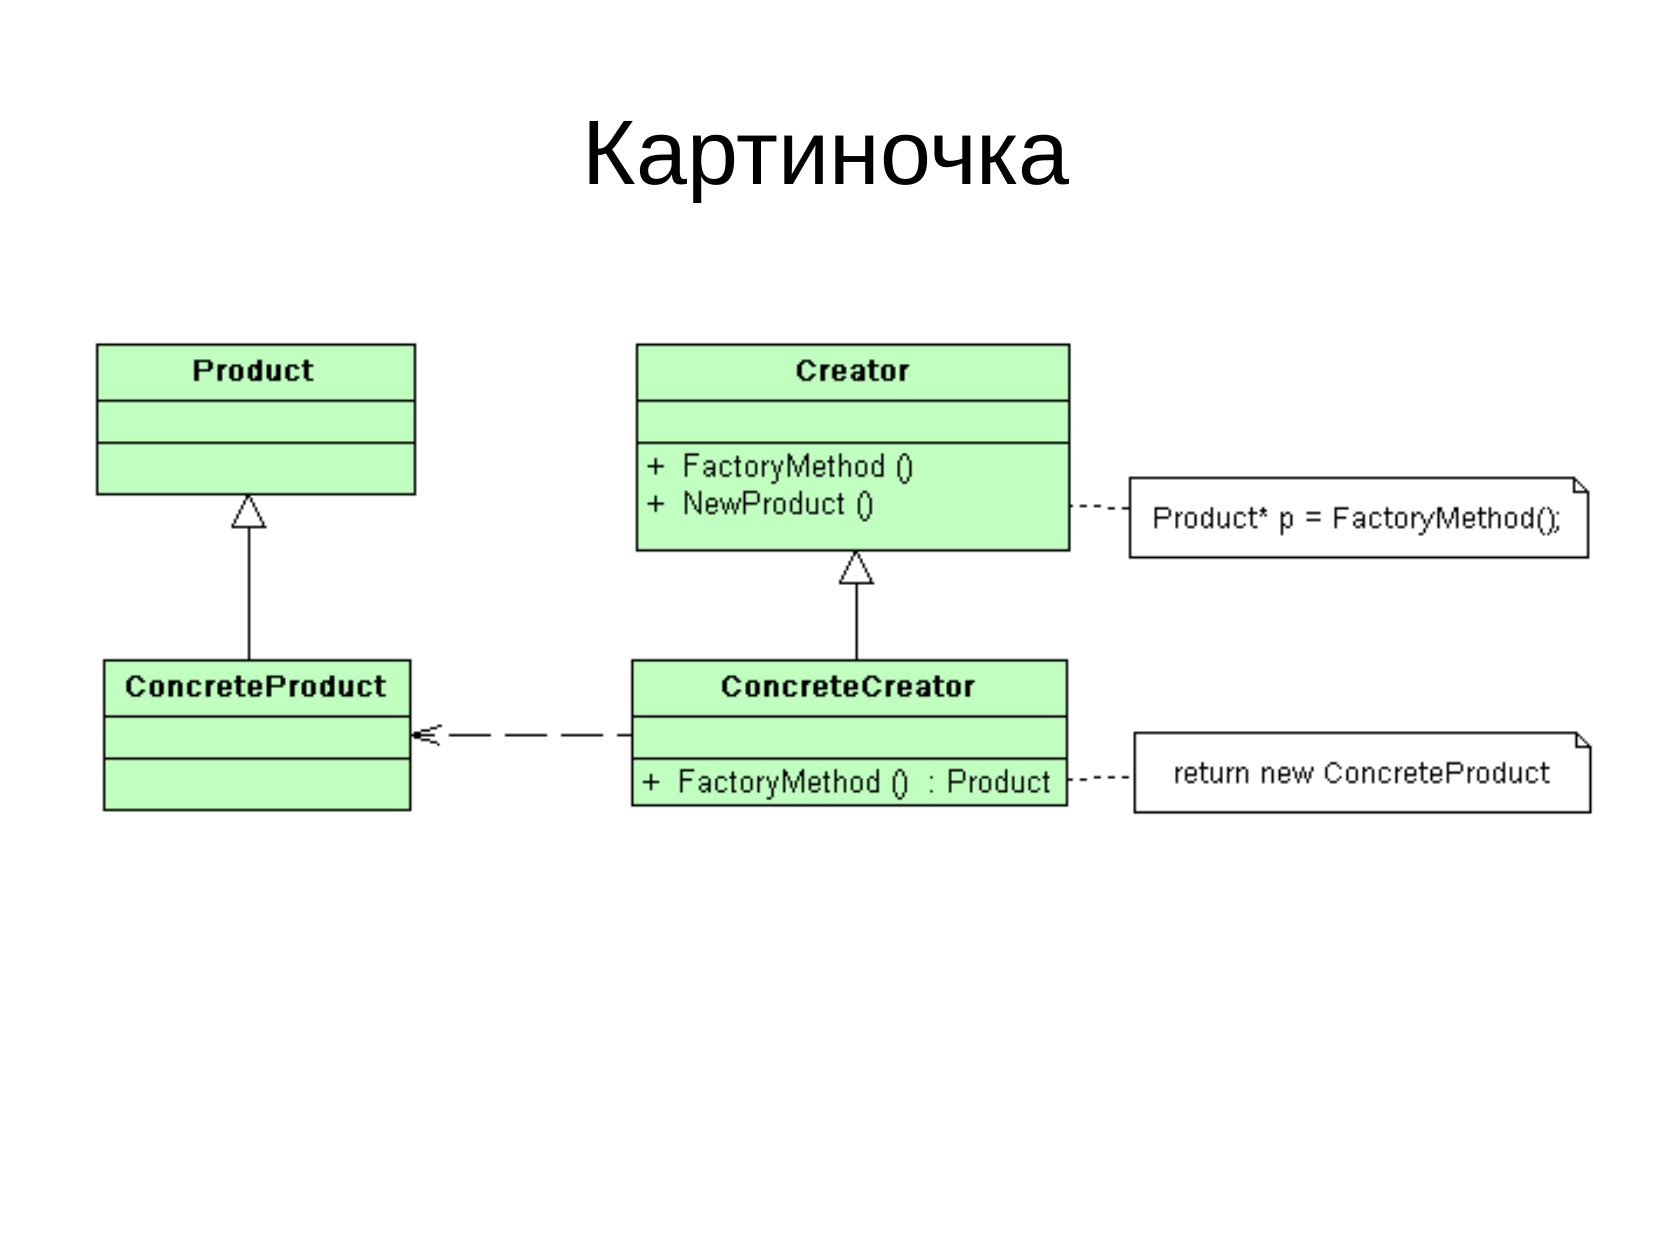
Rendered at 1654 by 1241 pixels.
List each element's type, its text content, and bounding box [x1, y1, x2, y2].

picture [78, 295, 1625, 861]
title Картиночка [82, 49, 1571, 257]
